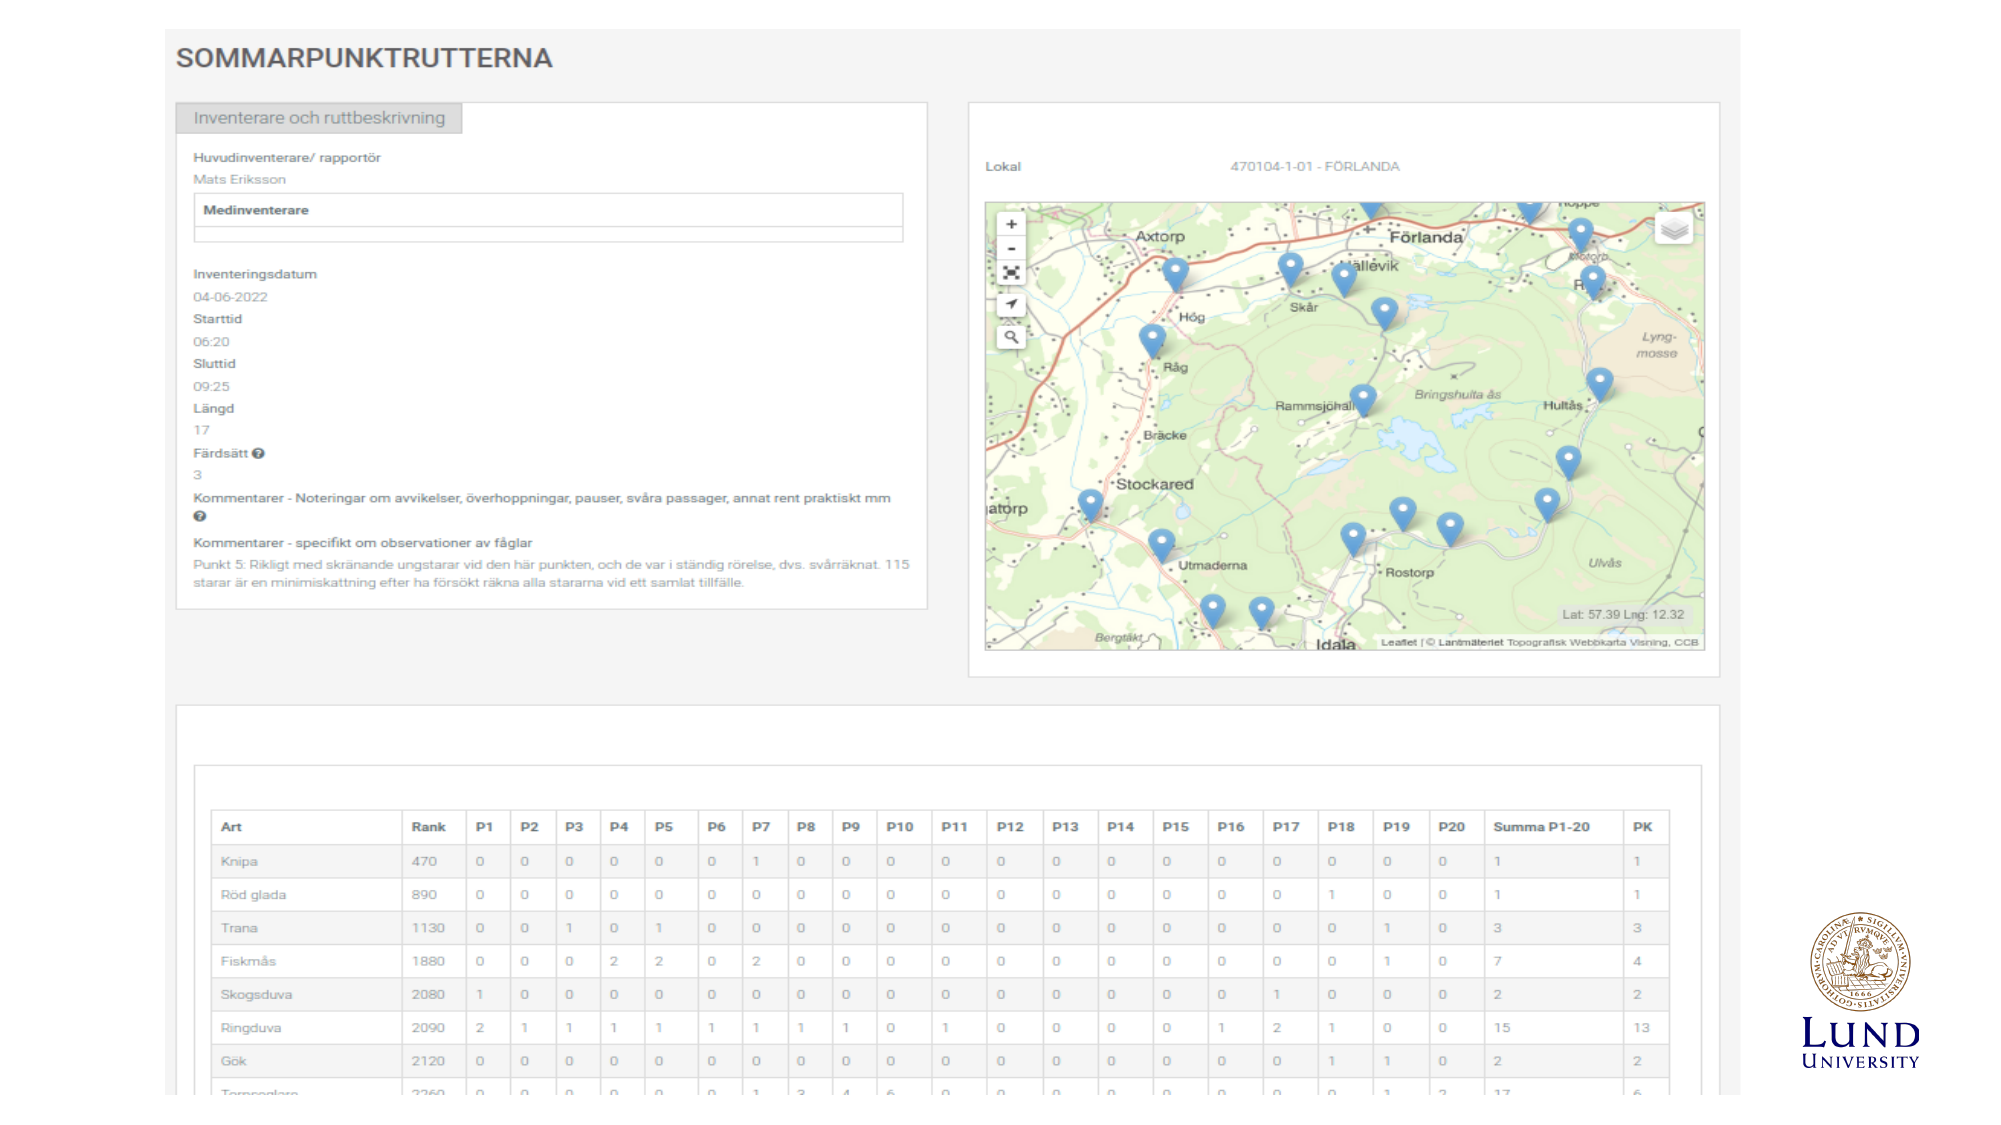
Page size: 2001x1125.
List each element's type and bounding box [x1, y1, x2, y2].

picture [165, 29, 1756, 1096]
